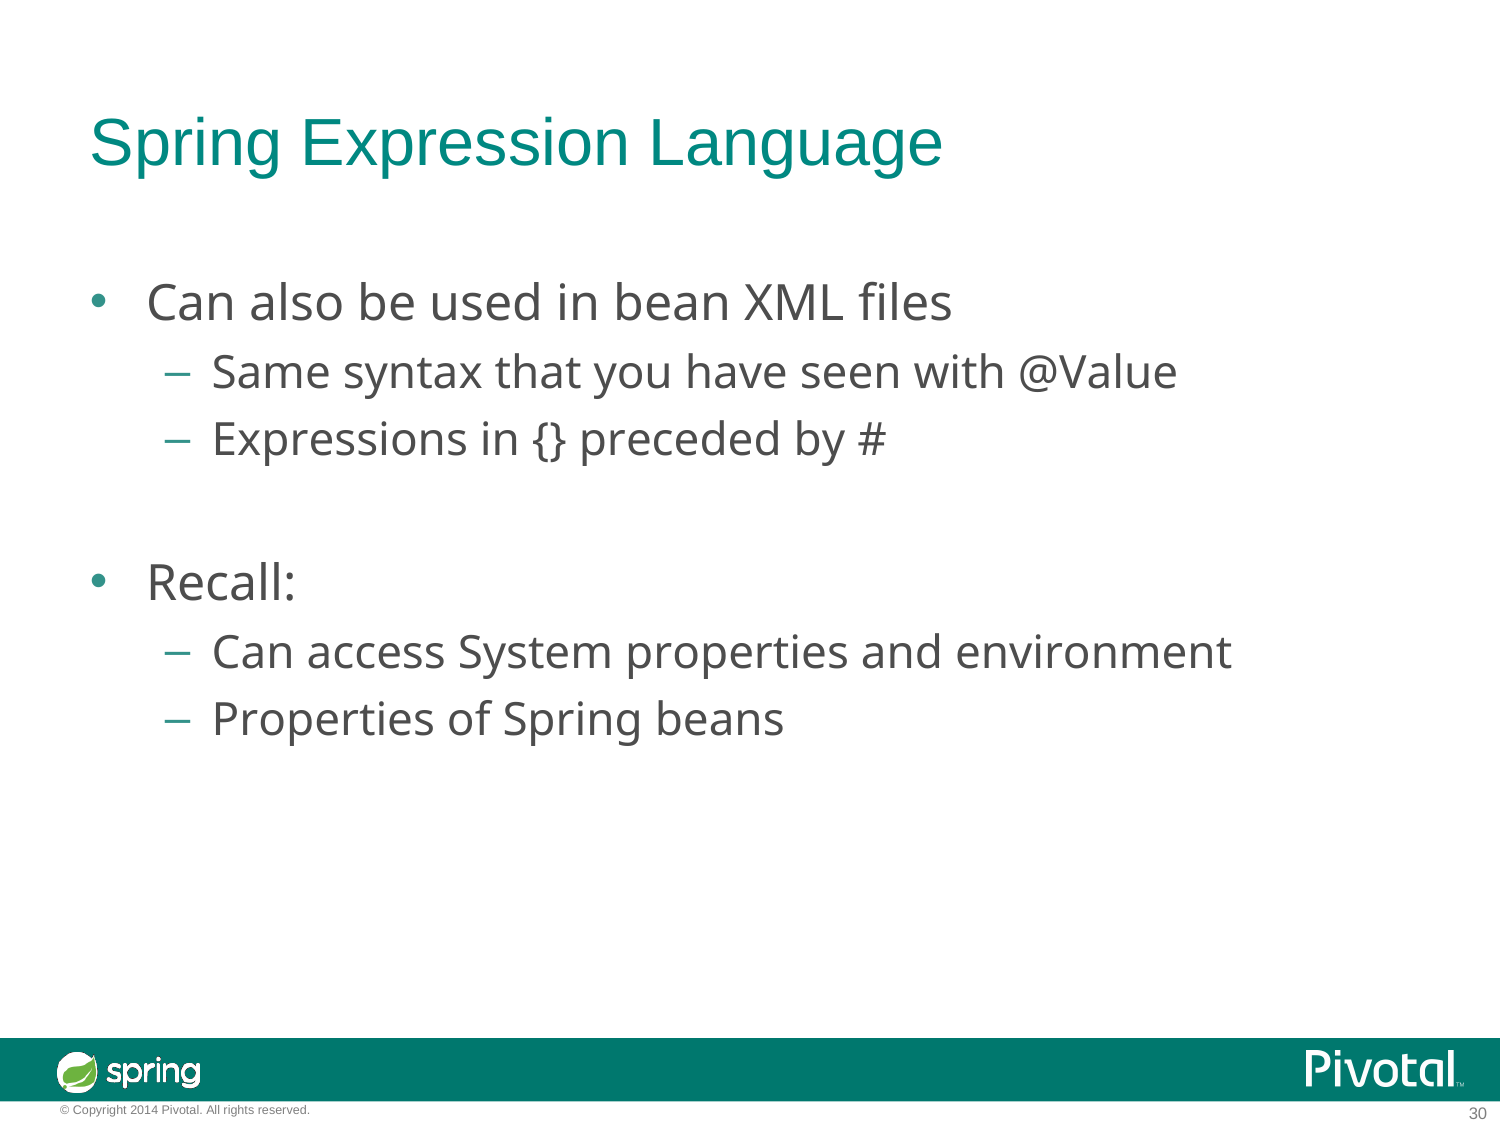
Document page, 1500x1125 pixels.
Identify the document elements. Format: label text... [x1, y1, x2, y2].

picture [1306, 1050, 1464, 1087]
list Can also be used in bean XML files Same syntax that you have seen with @Value Expressions in {} preceded by # Recall: Can access System properties and environment Properties of Spring beans [75, 262, 1426, 1005]
picture [32, 1041, 210, 1103]
title Spring Expression Language [75, 45, 1426, 233]
